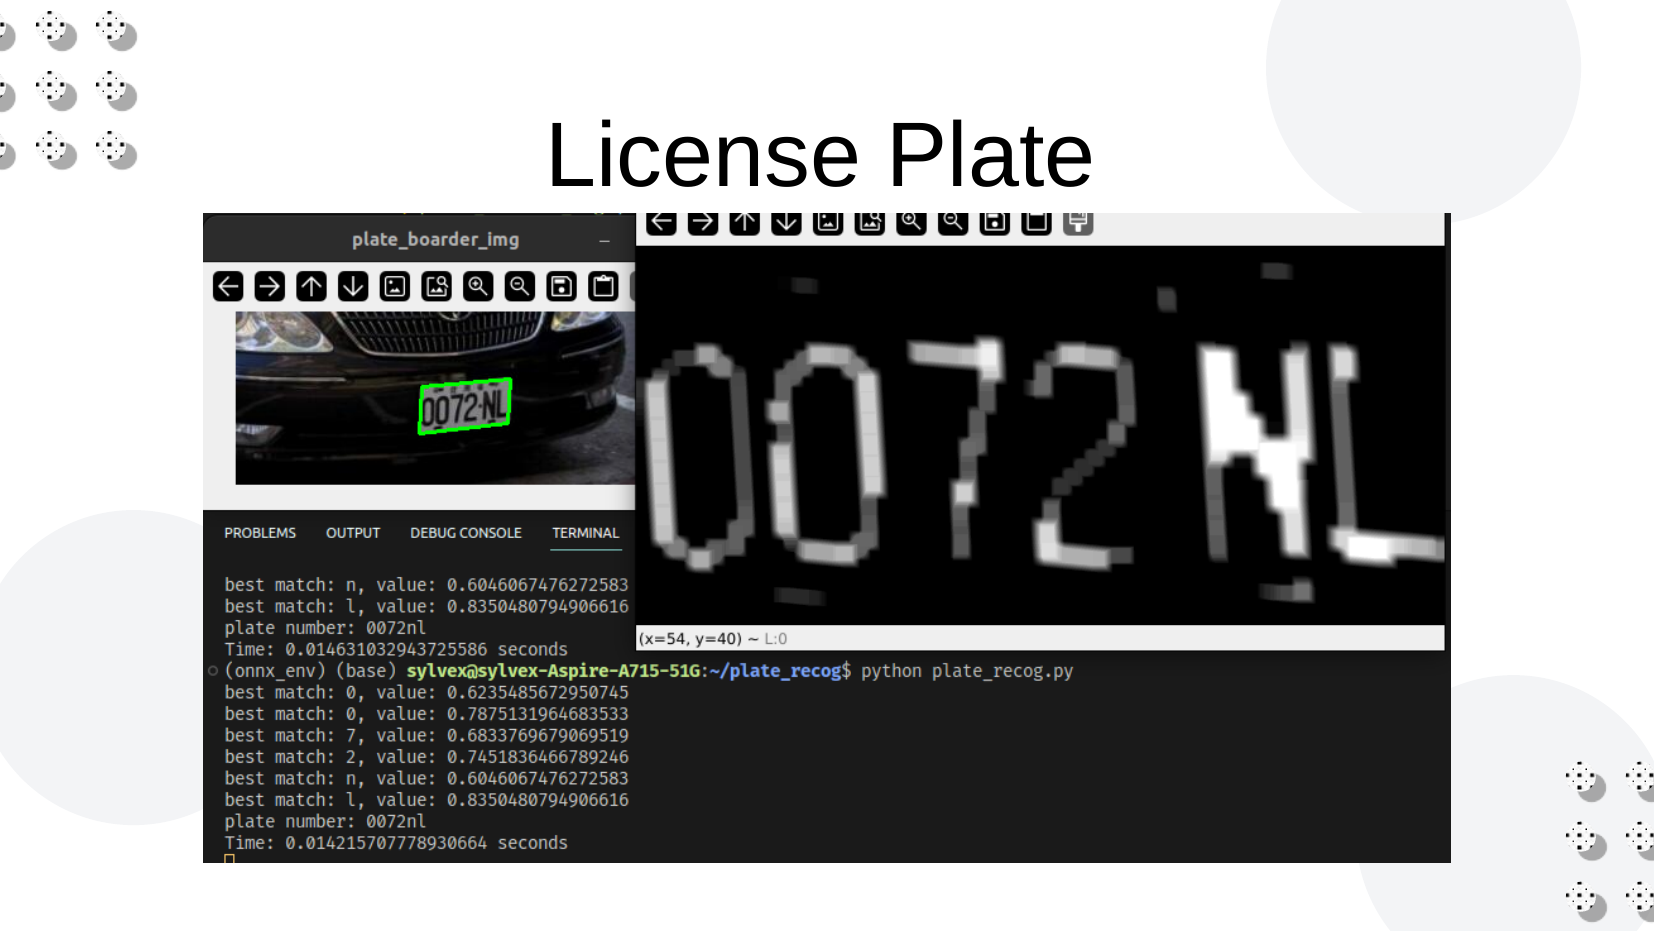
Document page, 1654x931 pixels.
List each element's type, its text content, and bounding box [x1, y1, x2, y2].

picture [0, 74, 6, 99]
picture [35, 130, 67, 161]
picture [35, 70, 66, 101]
picture [203, 213, 1451, 863]
picture [35, 10, 66, 41]
picture [1625, 881, 1654, 912]
picture [1625, 761, 1654, 792]
title License Plate [76, 76, 1565, 233]
picture [1565, 821, 1596, 852]
picture [1565, 881, 1596, 912]
picture [0, 13, 6, 38]
picture [99, 70, 123, 76]
picture [1625, 821, 1654, 852]
picture [95, 10, 126, 41]
picture [0, 133, 7, 159]
picture [1565, 761, 1596, 792]
